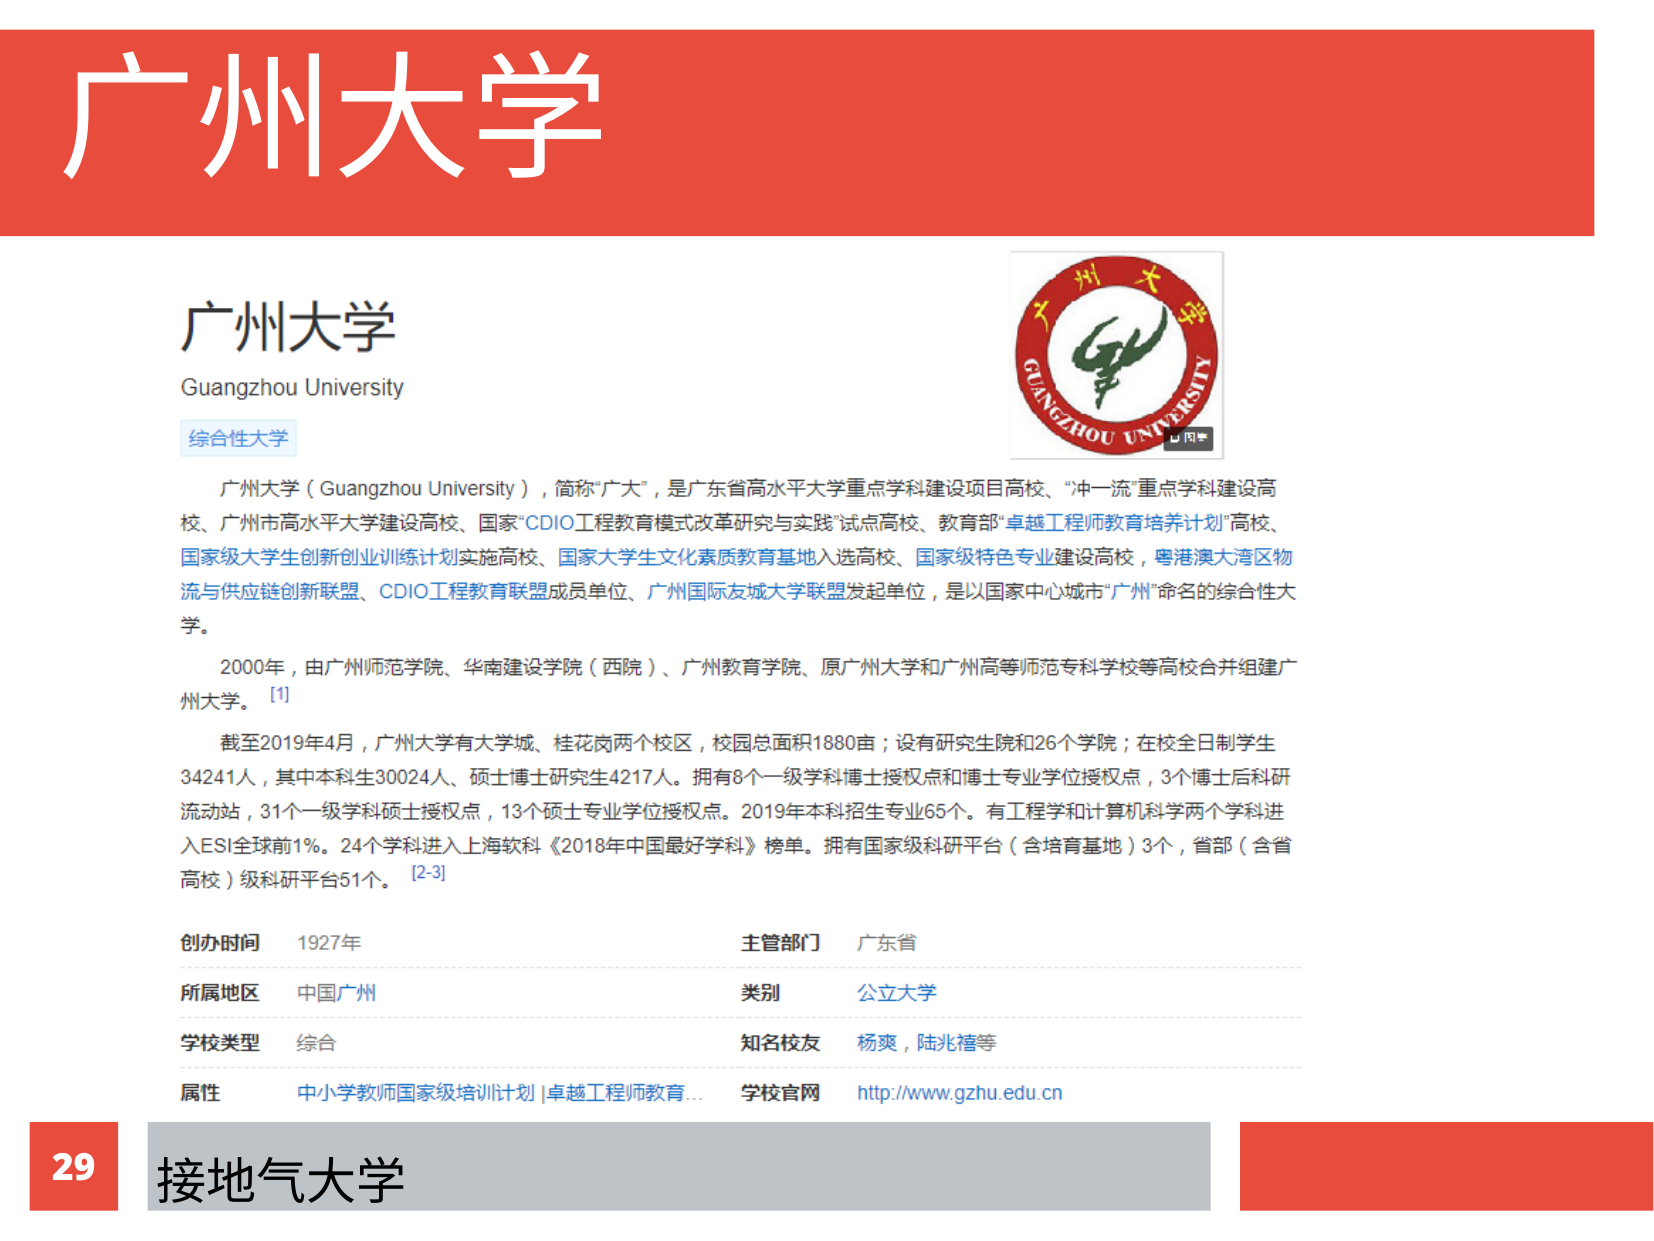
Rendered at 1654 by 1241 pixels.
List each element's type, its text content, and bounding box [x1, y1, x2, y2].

picture [165, 248, 1323, 1117]
title 广州大学 [59, 59, 1595, 207]
text_box 接地气大学 [141, 1133, 898, 1199]
